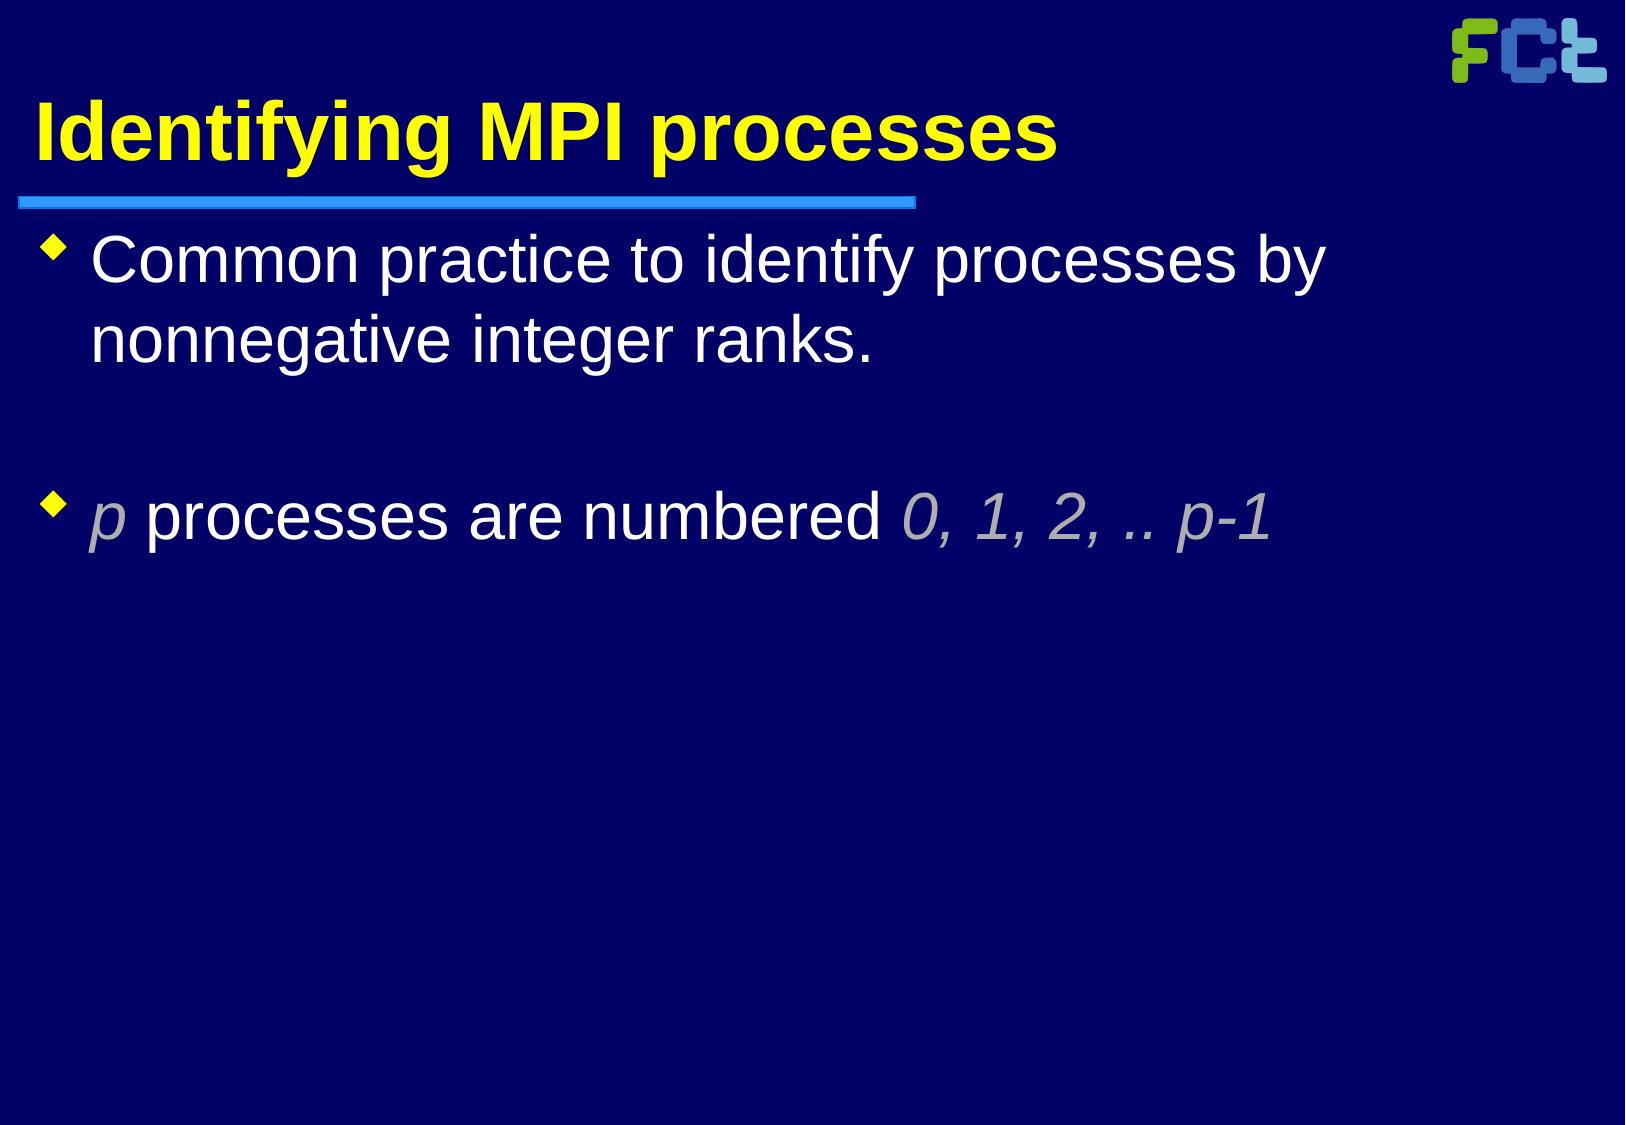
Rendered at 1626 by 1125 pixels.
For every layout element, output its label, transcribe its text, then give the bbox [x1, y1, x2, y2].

list Common practice to identify processes by nonnegative integer ranks. p processes are numbered 0, 1, 2, .. p-1 [19, 208, 1611, 1083]
title Identifying MPI processes [19, 7, 1606, 185]
